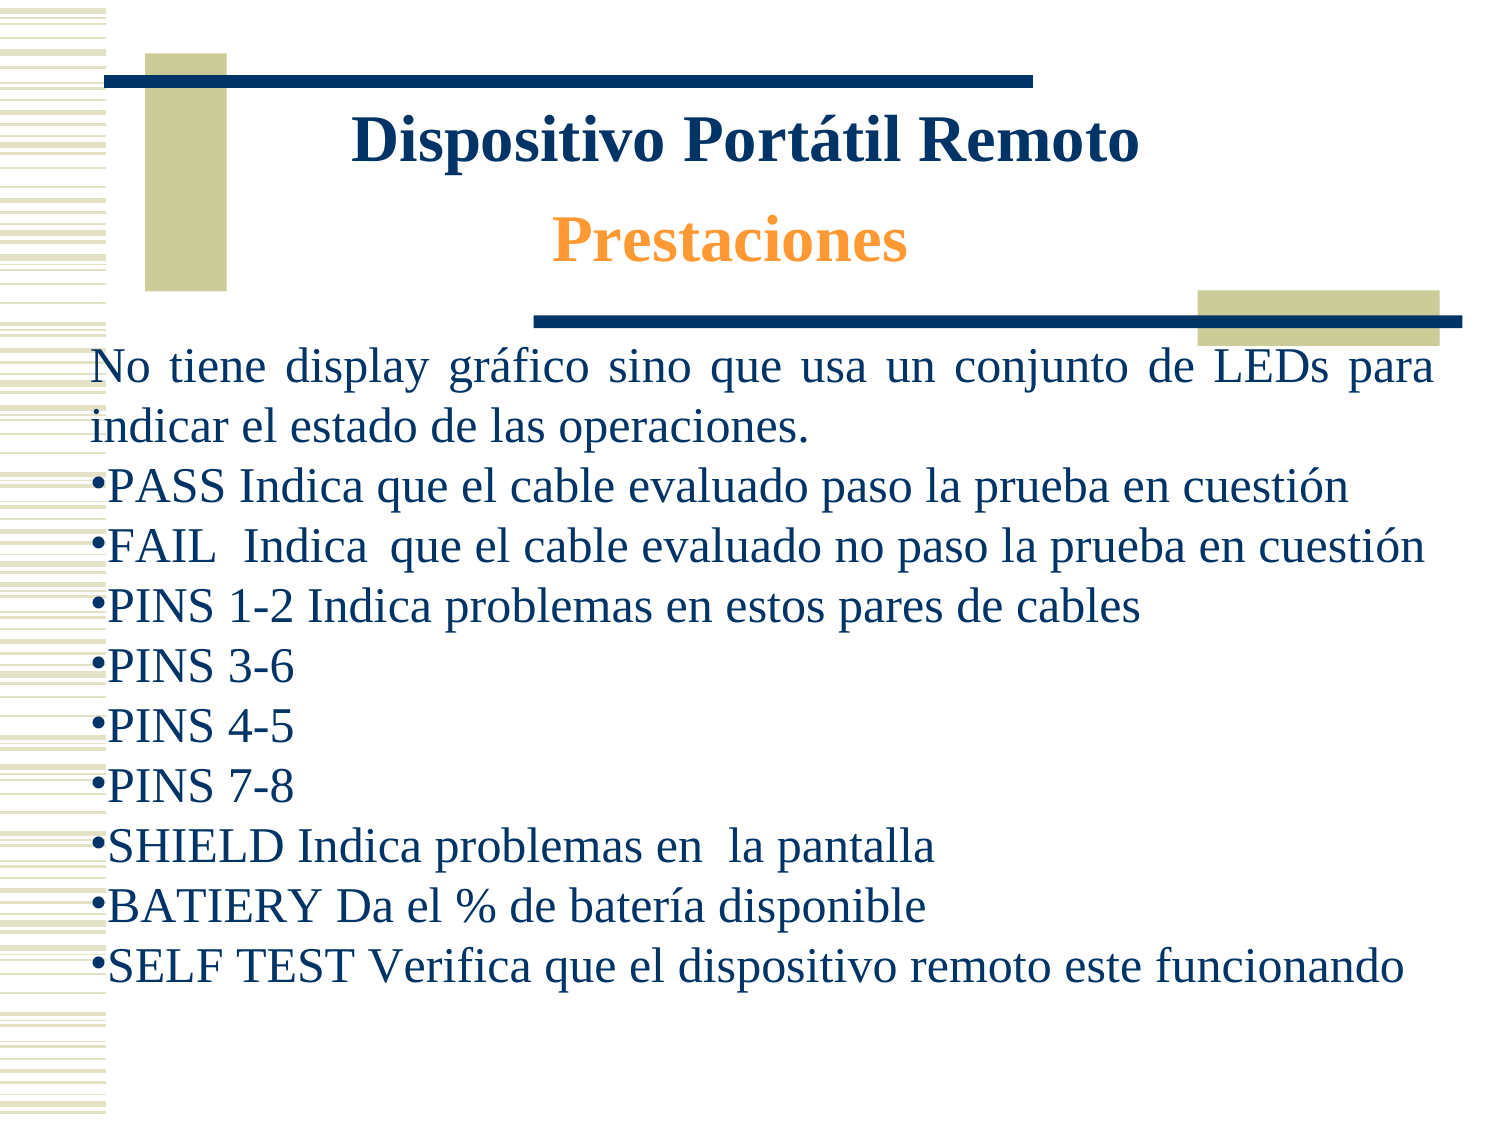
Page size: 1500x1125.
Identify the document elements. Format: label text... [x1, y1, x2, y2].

text_box No tiene display gráfico sino que usa un conjunto de LEDs para indicar el estado de las operaciones. PASS Indica que el cable evaluado paso la prueba en cuestión FAIL Indica que el cable evaluado no paso la prueba en cuestión PINS 1-2 Indica problemas en estos pares de cables PINS 3-6 PINS 4-5 PINS 7-8 SHIELD Indica problemas en la pantalla BATIERY Da el % de batería disponible SELF TEST Verifica que el dispositivo remoto este funcionando [74, 324, 1450, 1001]
text_box Prestaciones [537, 187, 924, 283]
text_box Dispositivo Portátil Remoto [336, 87, 1158, 183]
